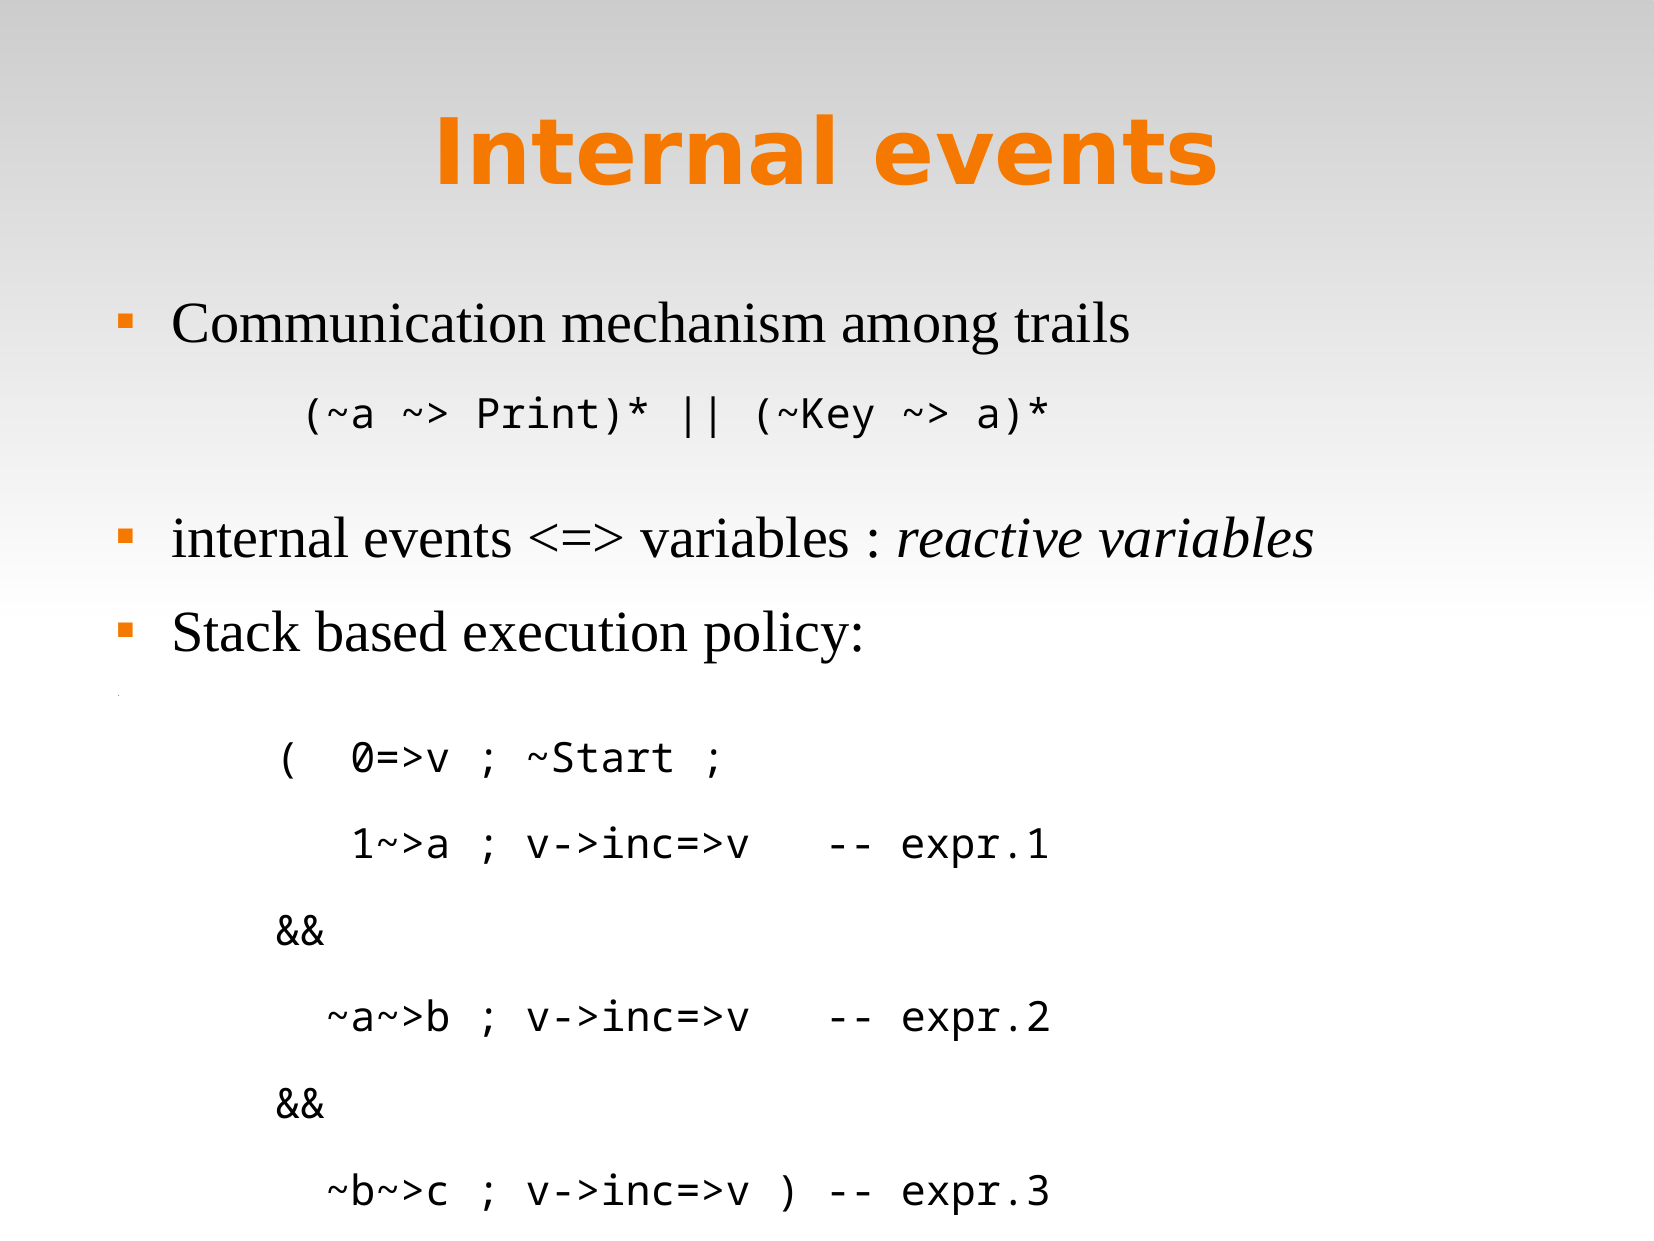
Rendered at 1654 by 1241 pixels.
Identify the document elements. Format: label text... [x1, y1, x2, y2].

title Internal events [82, 56, 1571, 250]
list Communication mechanism among trails (~a ~> Print)* || (~Key ~> a)* internal events <=> variables : reactive variables Stack based execution policy: ( 0=>v ; ~Start ; 1~>a ; v->inc=>v -- expr.1 && ~a~>b ; v->inc=>v -- expr.2 && ~b~>c ; v->inc=>v ) -- expr.3 [82, 290, 1571, 1177]
